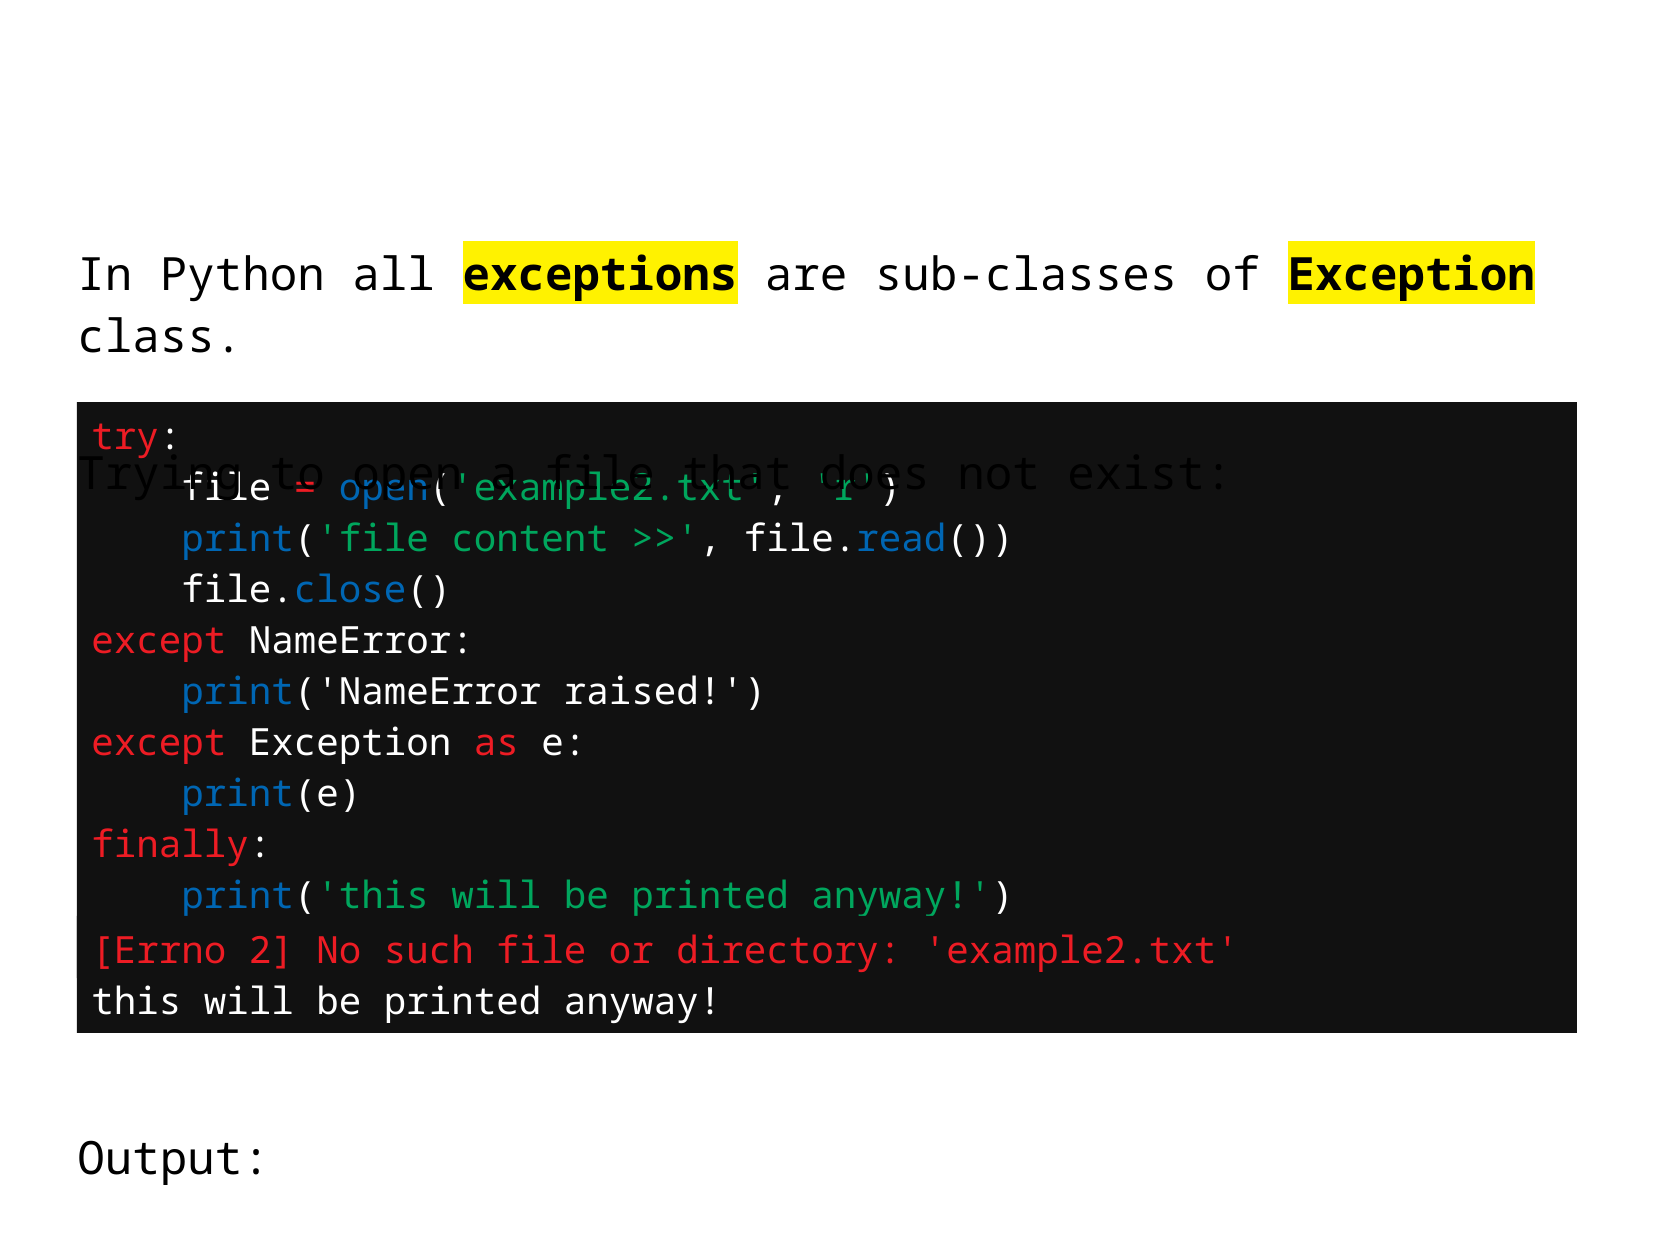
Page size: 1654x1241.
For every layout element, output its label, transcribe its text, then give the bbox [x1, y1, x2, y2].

text_box [Errno 2] No such file or directory: 'example2.txt' this will be printed anyway! [76, 915, 1577, 1007]
text_box In Python all exceptions are sub-classes of Exception class. Trying to open a file that does not exist: Output: [62, 233, 1591, 971]
